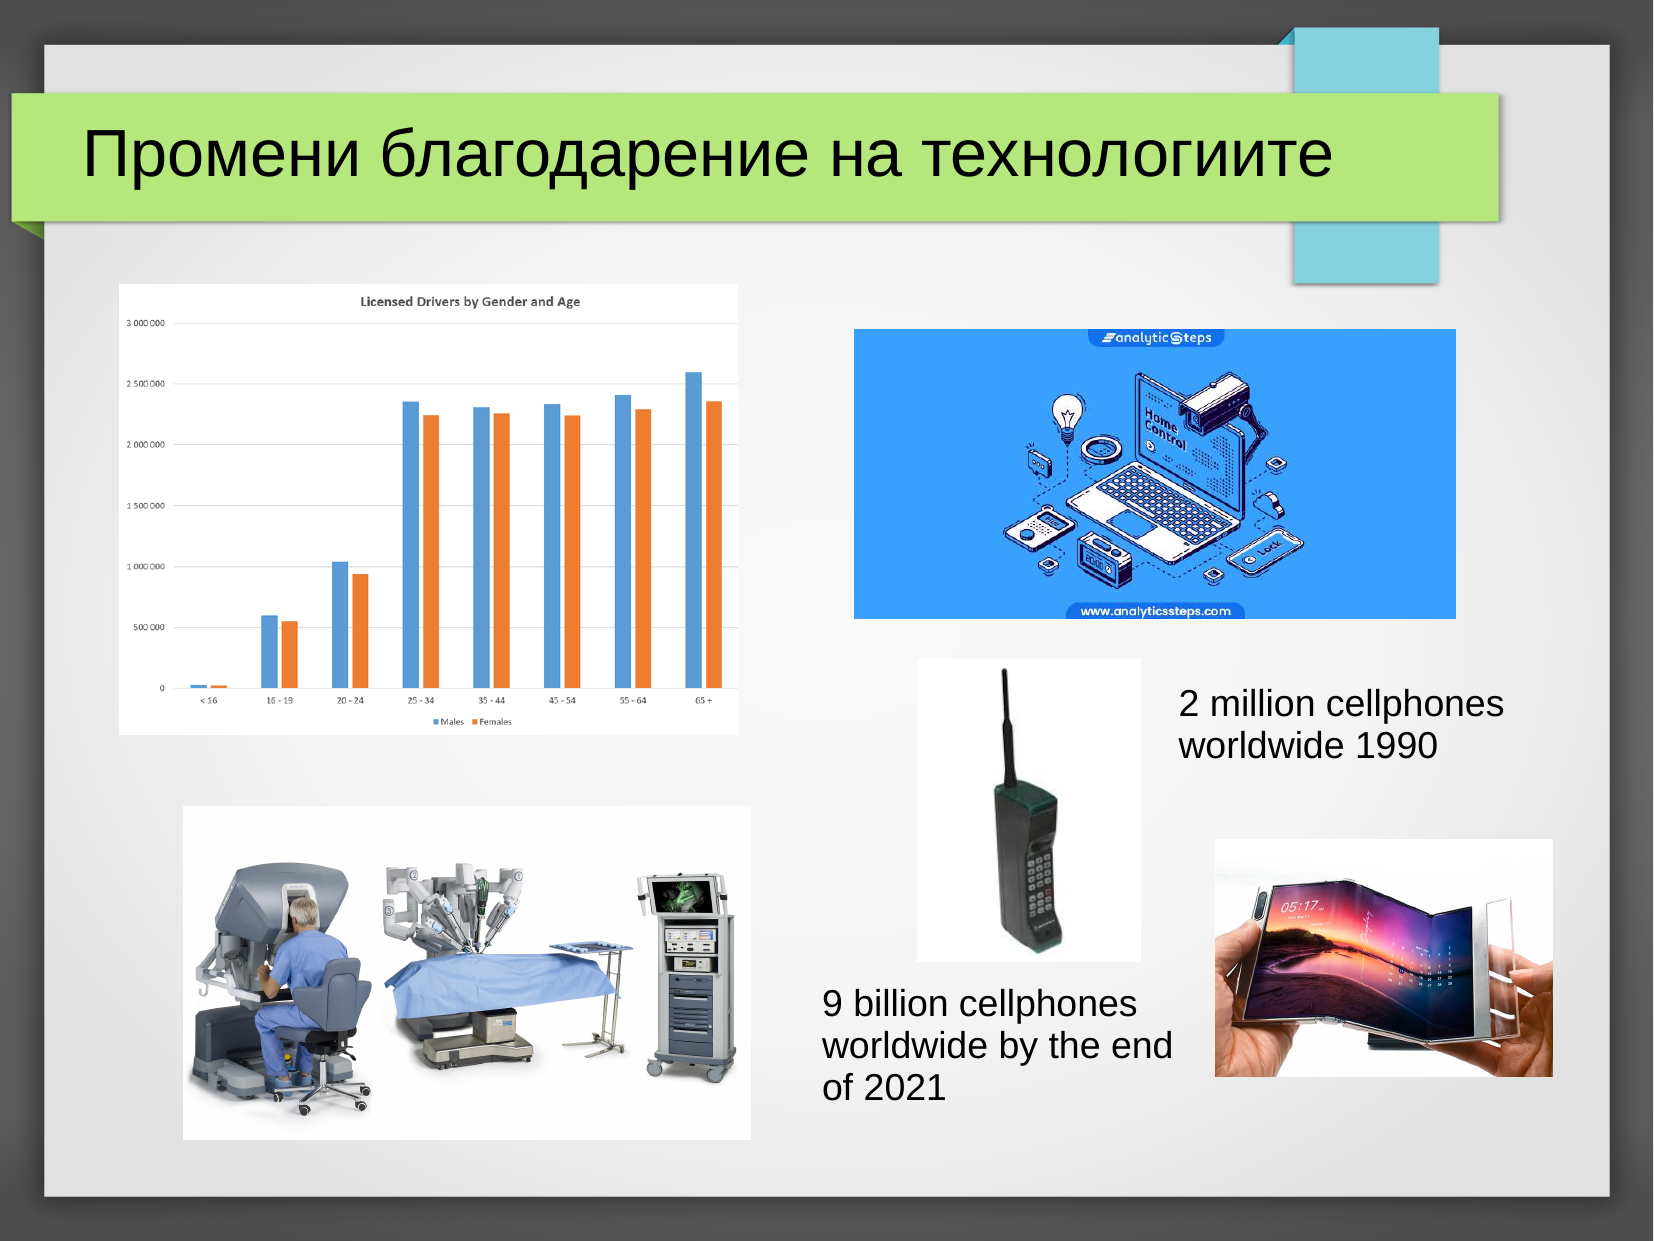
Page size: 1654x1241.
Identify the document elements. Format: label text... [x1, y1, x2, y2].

picture [0, 0, 1654, 1241]
text_box 9 billion cellphones worldwide by the end of 2021 [807, 975, 1189, 1116]
title Промени благодарение на технологиите [82, 79, 1516, 228]
text_box 2 million cellphones worldwide 1990 [1163, 675, 1531, 774]
